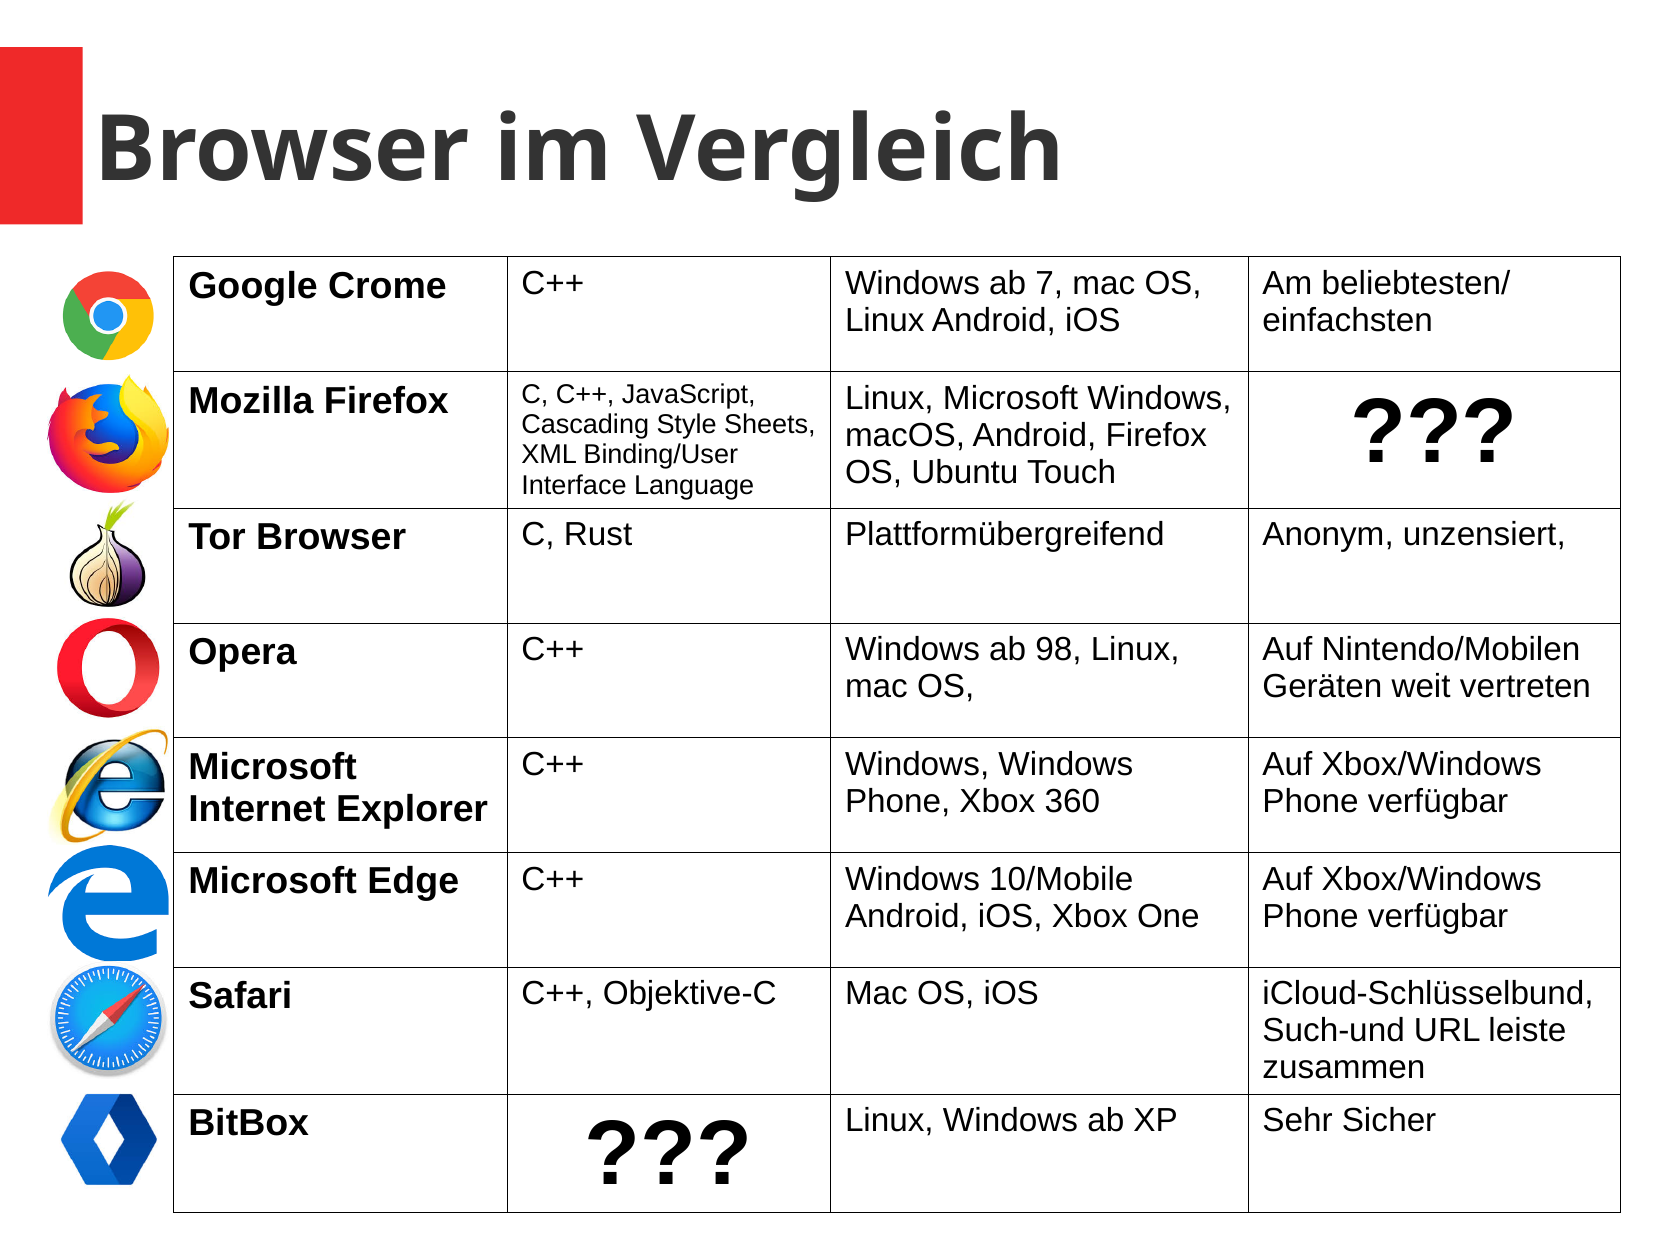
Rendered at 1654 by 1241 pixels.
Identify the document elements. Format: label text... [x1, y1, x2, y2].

table_cell Opera [174, 624, 507, 737]
table_cell Anonym, unzensiert, [1249, 509, 1620, 623]
table_cell Linux, Windows ab XP [831, 1095, 1248, 1212]
table_cell C++, Objektive-C [508, 968, 830, 1094]
table_header Am beliebtesten/ einfachsten [1249, 257, 1620, 371]
table_cell C, C++, JavaScript, Cascading Style Sheets, XML Binding/User Interface Language [508, 372, 830, 508]
table_cell ??? [508, 1095, 830, 1212]
table_cell Auf Xbox/Windows Phone verfügbar [1249, 738, 1620, 852]
table_cell C, Rust [508, 509, 830, 623]
table_cell Plattformübergreifend [831, 509, 1248, 623]
table_cell Linux, Microsoft Windows, macOS, Android, Firefox OS, Ubuntu Touch [831, 372, 1248, 508]
table_cell Windows ab 98, Linux, mac OS, [831, 624, 1248, 737]
table_cell Windows 10/Mobile Android, iOS, Xbox One [831, 853, 1248, 967]
picture [47, 256, 169, 1199]
table_cell Mozilla Firefox [174, 372, 507, 508]
table_cell ??? [1249, 372, 1620, 508]
table_header Windows ab 7, mac OS, Linux Android, iOS [831, 257, 1248, 371]
table_cell Tor Browser [174, 509, 507, 623]
table_cell Microsoft Edge [174, 853, 507, 967]
table_cell Microsoft Internet Explorer [174, 738, 507, 852]
table_cell C++ [508, 624, 830, 737]
table_cell Safari [174, 968, 507, 1094]
table_cell Windows, Windows Phone, Xbox 360 [831, 738, 1248, 852]
table_cell Auf Nintendo/Mobilen Geräten weit vertreten [1249, 624, 1620, 737]
table_cell Sehr Sicher [1249, 1095, 1620, 1212]
table_header Google Crome [174, 257, 507, 371]
table_cell iCloud-Schlüsselbund, Such-und URL leiste zusammen [1249, 968, 1620, 1094]
table_cell C++ [508, 738, 830, 852]
table_cell C++ [508, 853, 830, 967]
table_cell BitBox [174, 1095, 507, 1212]
title Browser im Vergleich [94, 40, 1548, 249]
table_header C++ [508, 257, 830, 371]
table_cell Auf Xbox/Windows Phone verfügbar [1249, 853, 1620, 967]
table_cell Mac OS, iOS [831, 968, 1248, 1094]
